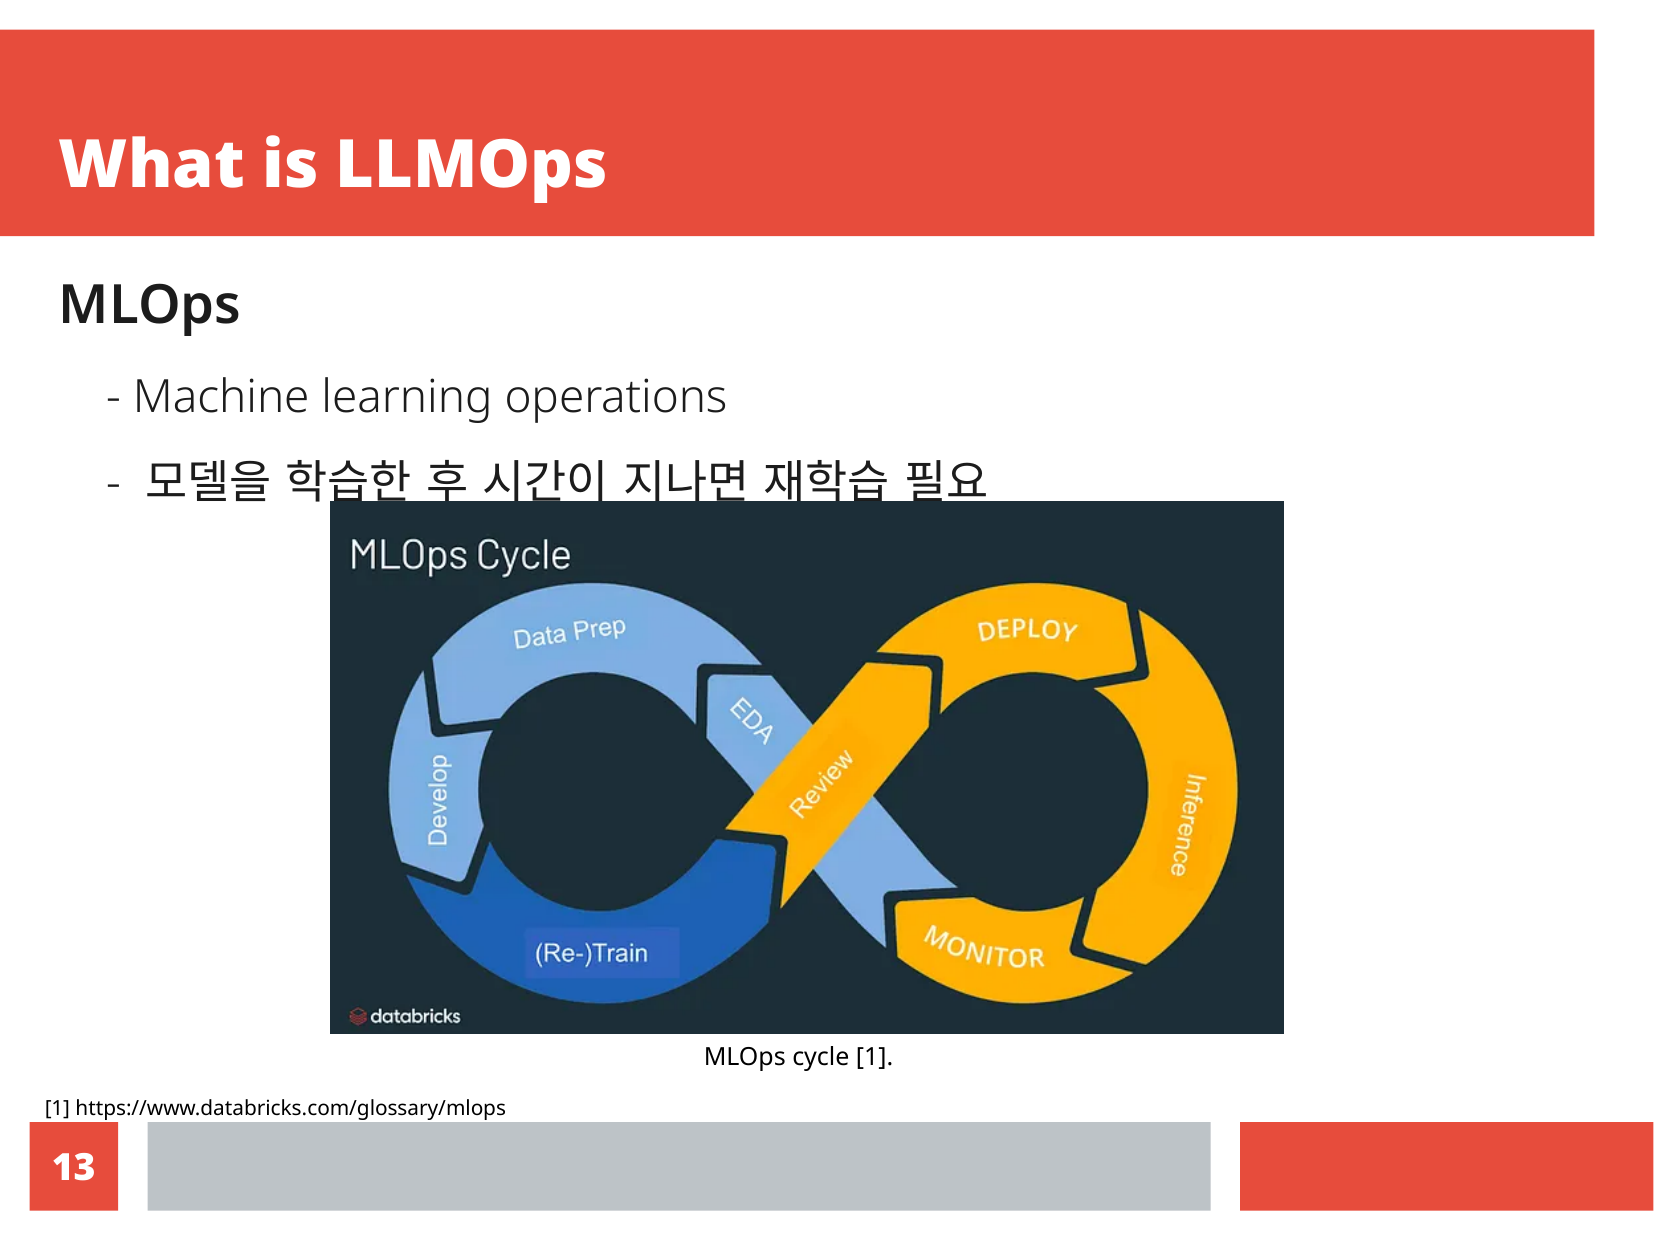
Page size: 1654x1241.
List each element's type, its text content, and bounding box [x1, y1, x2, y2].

title What is LLMOps [59, 59, 1595, 207]
text_box MLOps cycle [1]. [63, 1030, 1534, 1105]
text_box [1] https://www.databricks.com/glossary/mlops [30, 1057, 1621, 1134]
picture [330, 501, 1284, 1030]
list MLOps - Machine learning operations - 모델을 학습한 후 시간이 지나면 재학습 필요 [59, 265, 1565, 1034]
